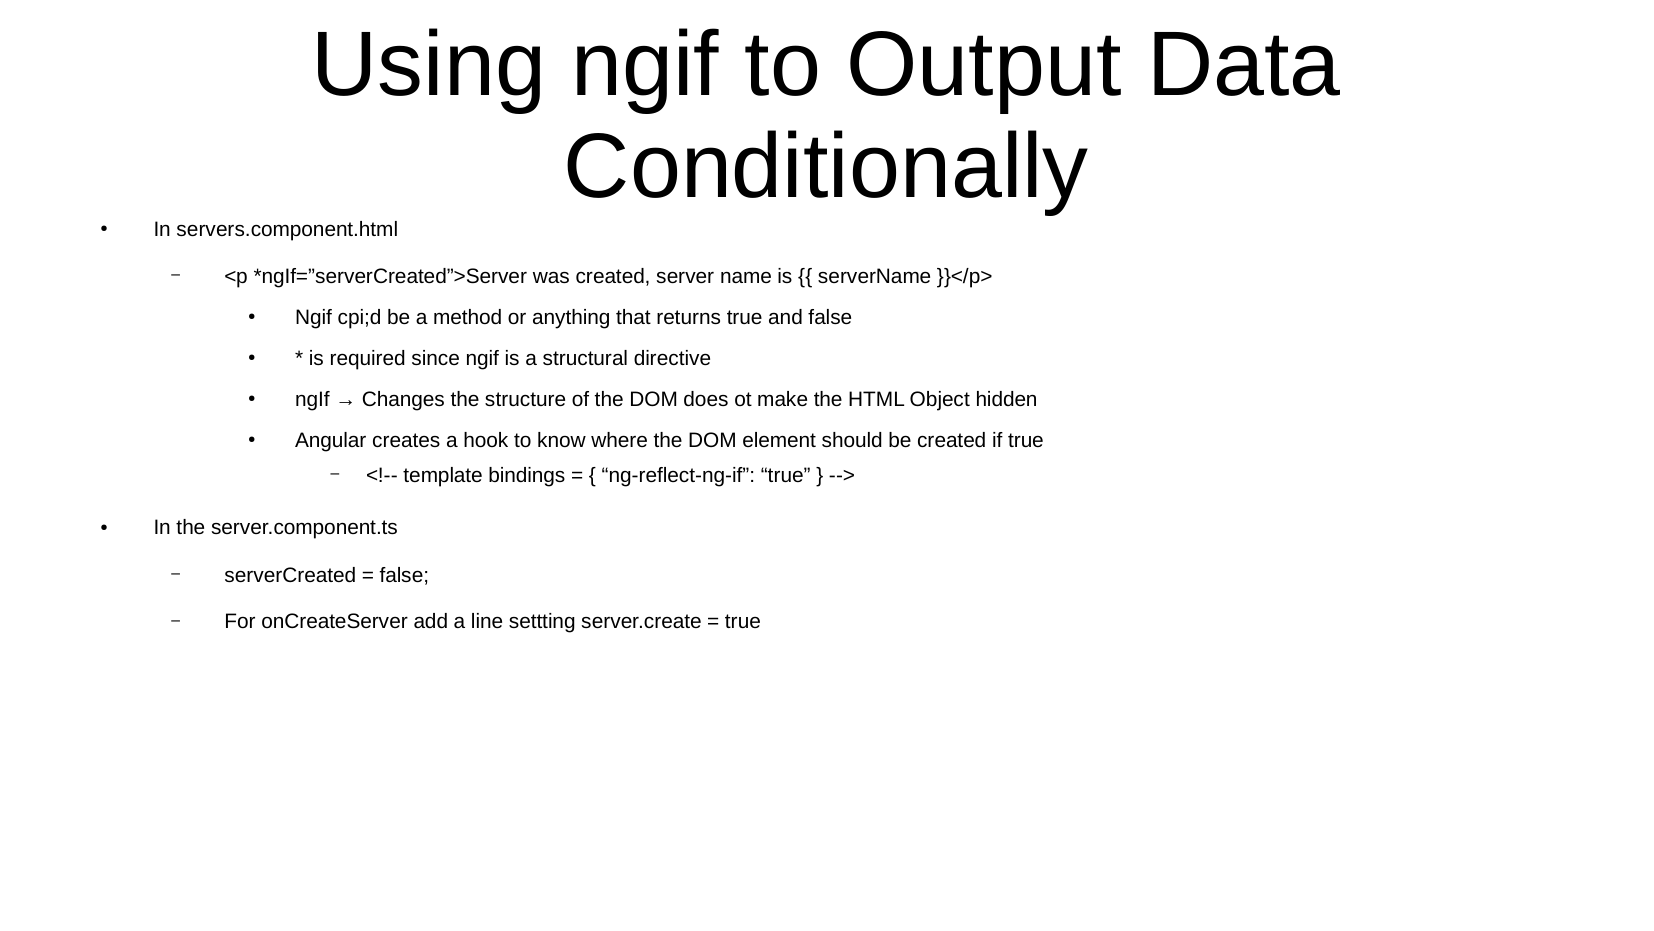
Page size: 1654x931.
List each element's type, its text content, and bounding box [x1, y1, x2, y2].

list In servers.component.html <p *ngIf=”serverCreated”>Server was created, server name is {{ serverName }}</p> Ngif cpi;d be a method or anything that returns true and false * is required since ngif is a structural directive ngIf → Changes the structure of the DOM does ot make the HTML Object hidden Angular creates a hook to know where the DOM element should be created if true <!-- template bindings = { “ng-reflect-ng-if”: “true” } --> In the server.component.ts serverCreated = false; For onCreateServer add a line settting server.create = true [82, 217, 1576, 916]
title Using ngif to Output Data Conditionally [82, 12, 1571, 217]
